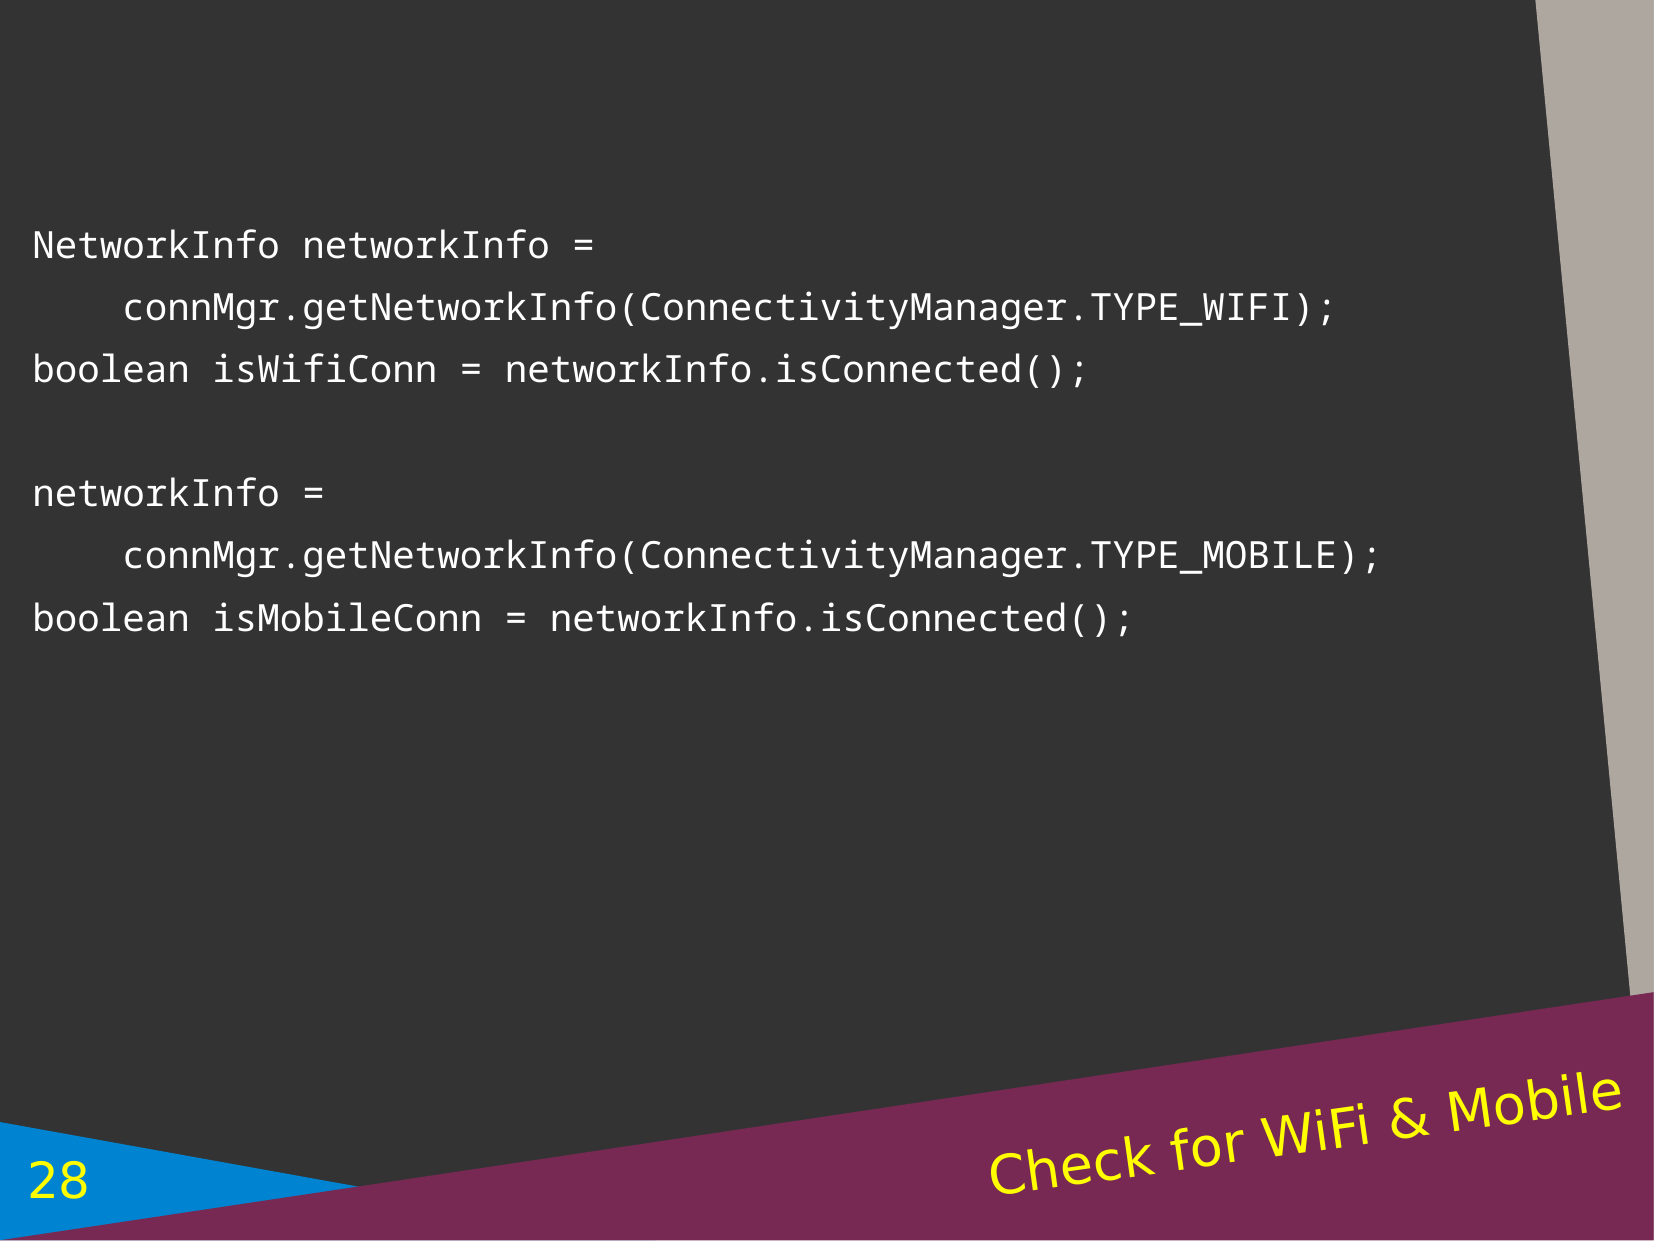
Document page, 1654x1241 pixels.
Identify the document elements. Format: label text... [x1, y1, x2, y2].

text_box NetworkInfo networkInfo = connMgr.getNetworkInfo(ConnectivityManager.TYPE_WIFI); boolean isWifiConn = networkInfo.isConnected(); networkInfo = connMgr.getNetworkInfo(ConnectivityManager.TYPE_MOBILE); boolean isMobileConn = networkInfo.isConnected(); [17, 199, 1449, 733]
title Check for WiFi & Mobile [956, 995, 1654, 1241]
